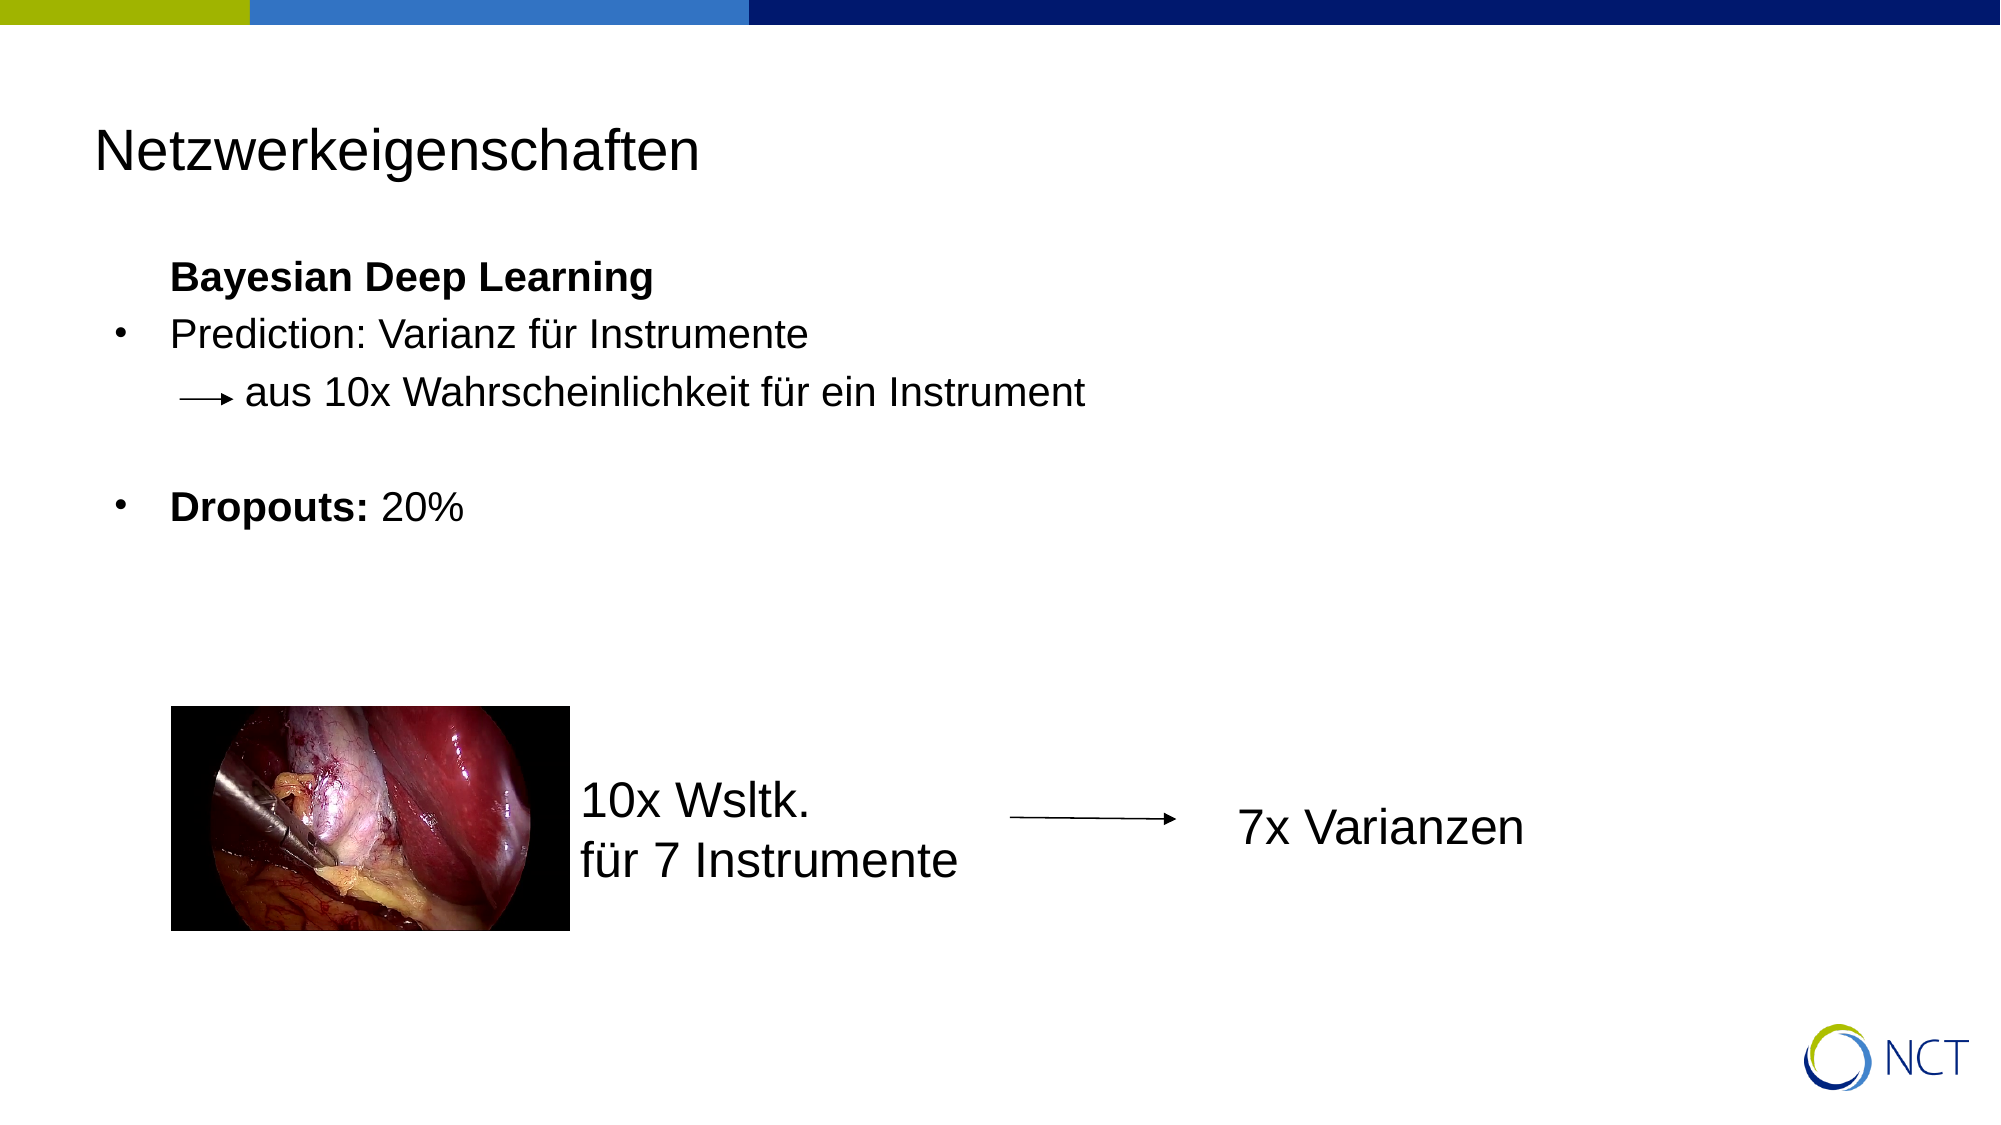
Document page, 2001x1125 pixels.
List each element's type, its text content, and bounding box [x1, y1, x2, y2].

picture [1804, 1024, 1969, 1091]
text_box 7x Varianzen [1222, 779, 1750, 858]
picture [171, 706, 570, 931]
title Netzwerkeigenschaften [94, 112, 1886, 249]
text_box 10x Wsltk. für 7 Instrumente [565, 752, 1093, 884]
list Bayesian Deep Learning Prediction: Varianz für Instrumente aus 10x Wahrscheinlichkeit für ein Instrument Dropouts: 20% [94, 249, 1886, 988]
